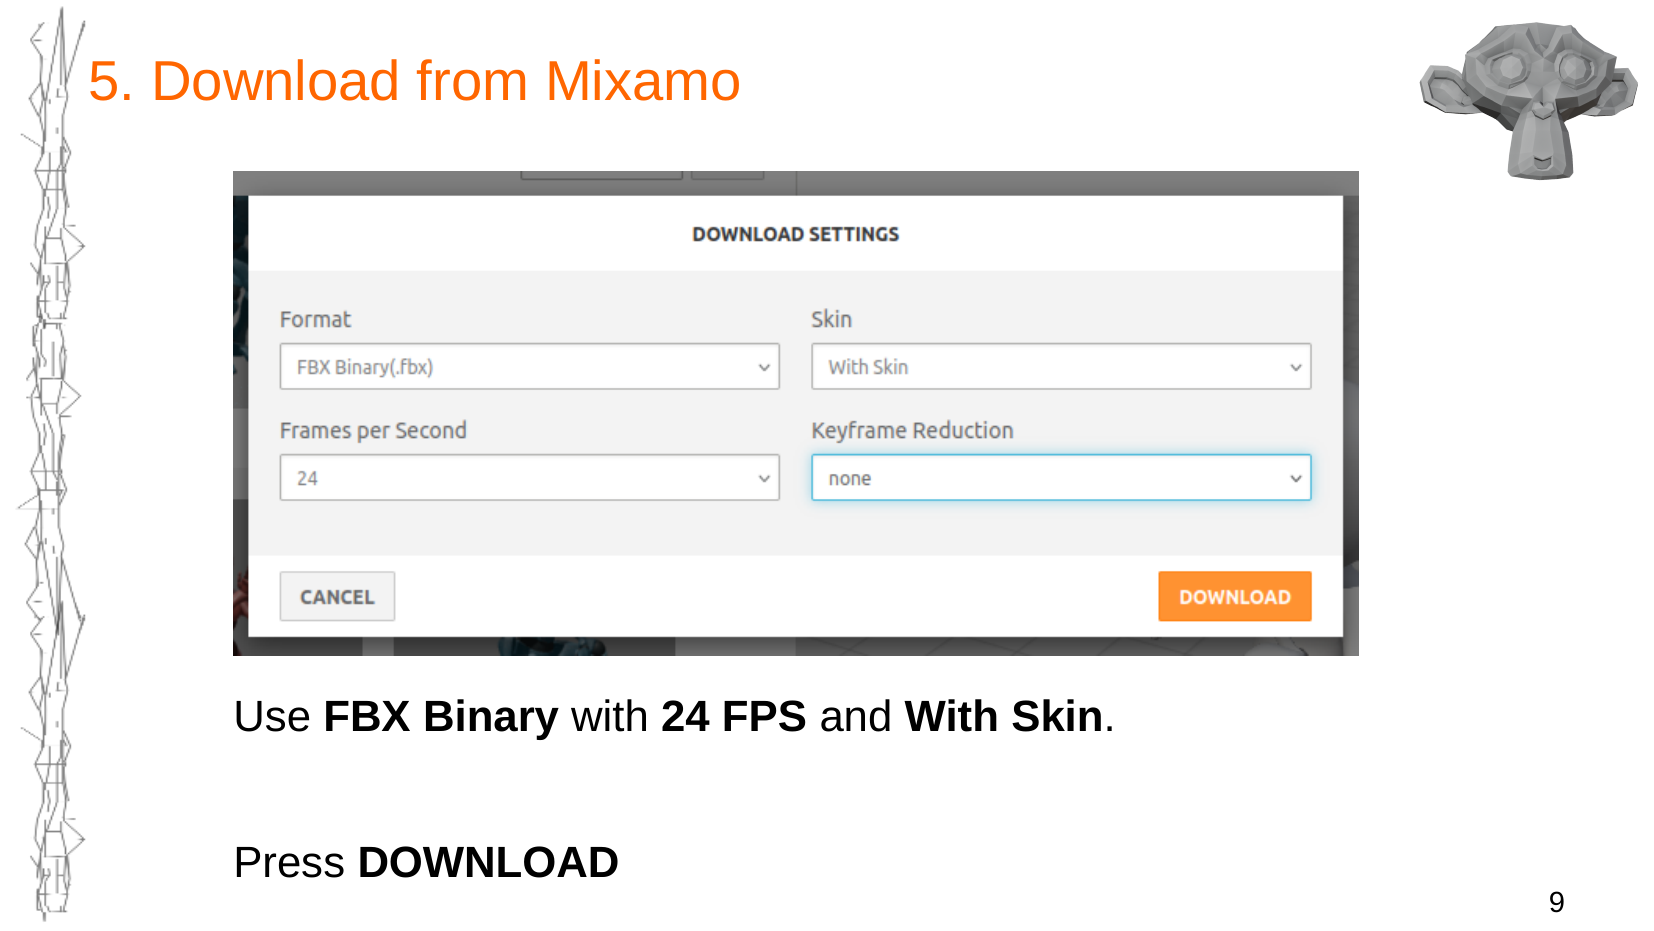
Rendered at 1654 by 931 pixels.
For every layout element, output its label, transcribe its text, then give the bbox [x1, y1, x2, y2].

picture [233, 171, 1359, 656]
text_box Use FBX Binary with 24 FPS and With Skin. Press DOWNLOAD [218, 684, 1518, 895]
title 5. Download from Mixamo [88, 29, 1447, 133]
picture [1411, 11, 1645, 189]
